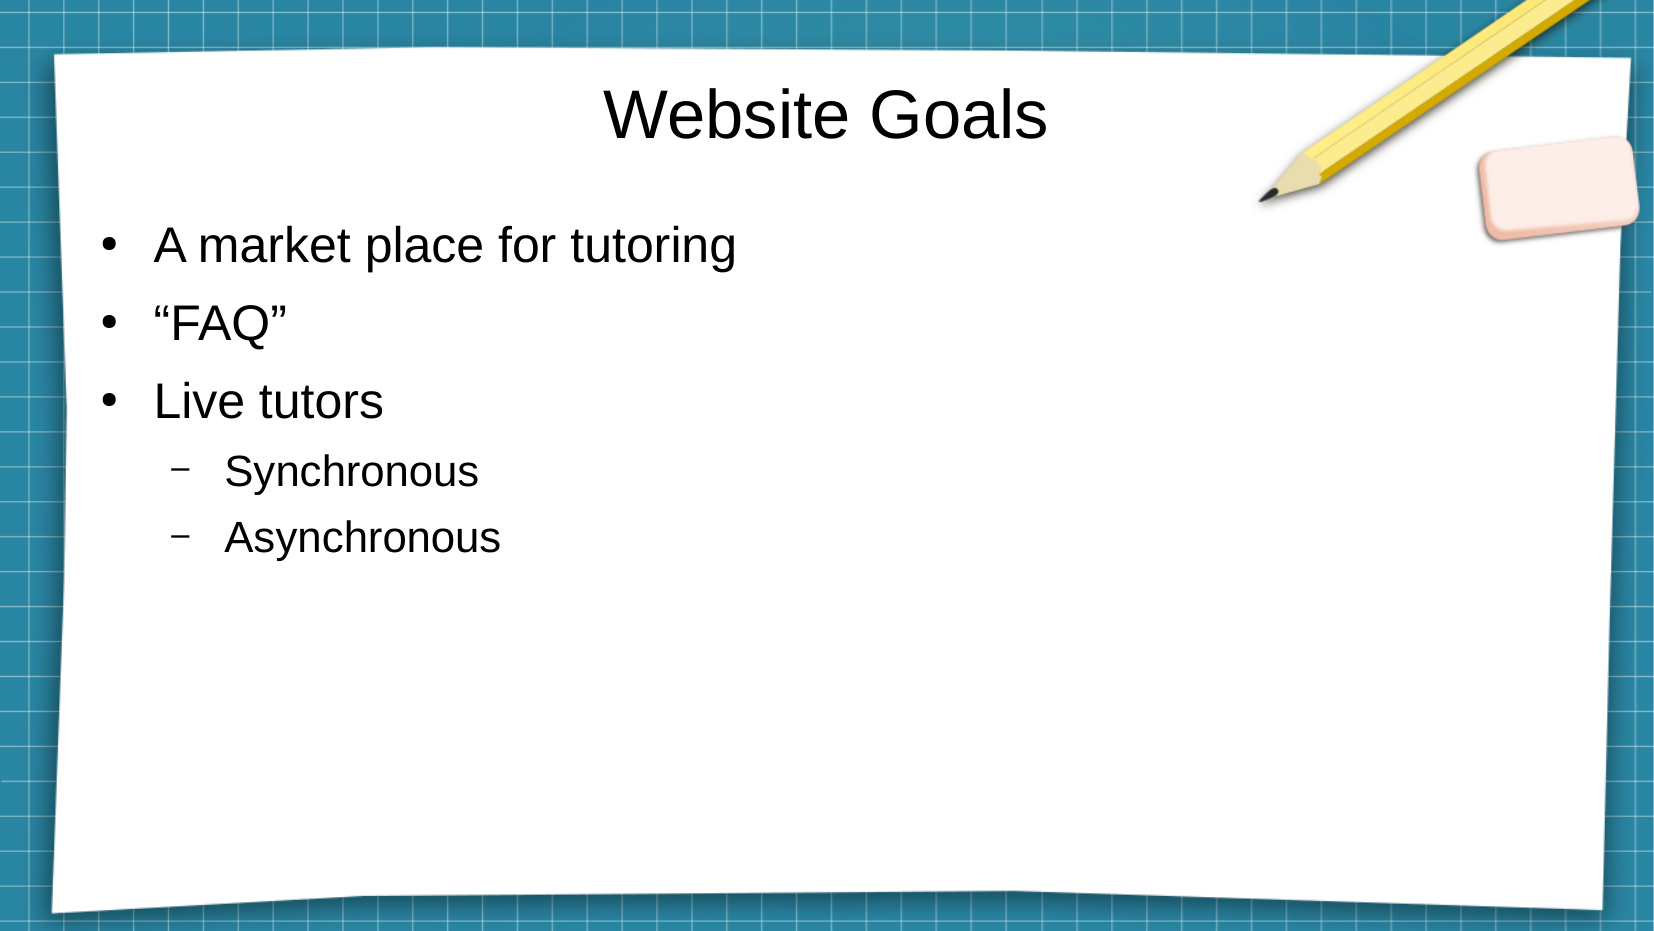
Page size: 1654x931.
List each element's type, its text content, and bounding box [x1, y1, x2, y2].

title Website Goals [82, 37, 1571, 193]
list A market place for tutoring “FAQ” Live tutors Synchronous Asynchronous [82, 217, 1571, 758]
picture [0, 0, 1654, 931]
